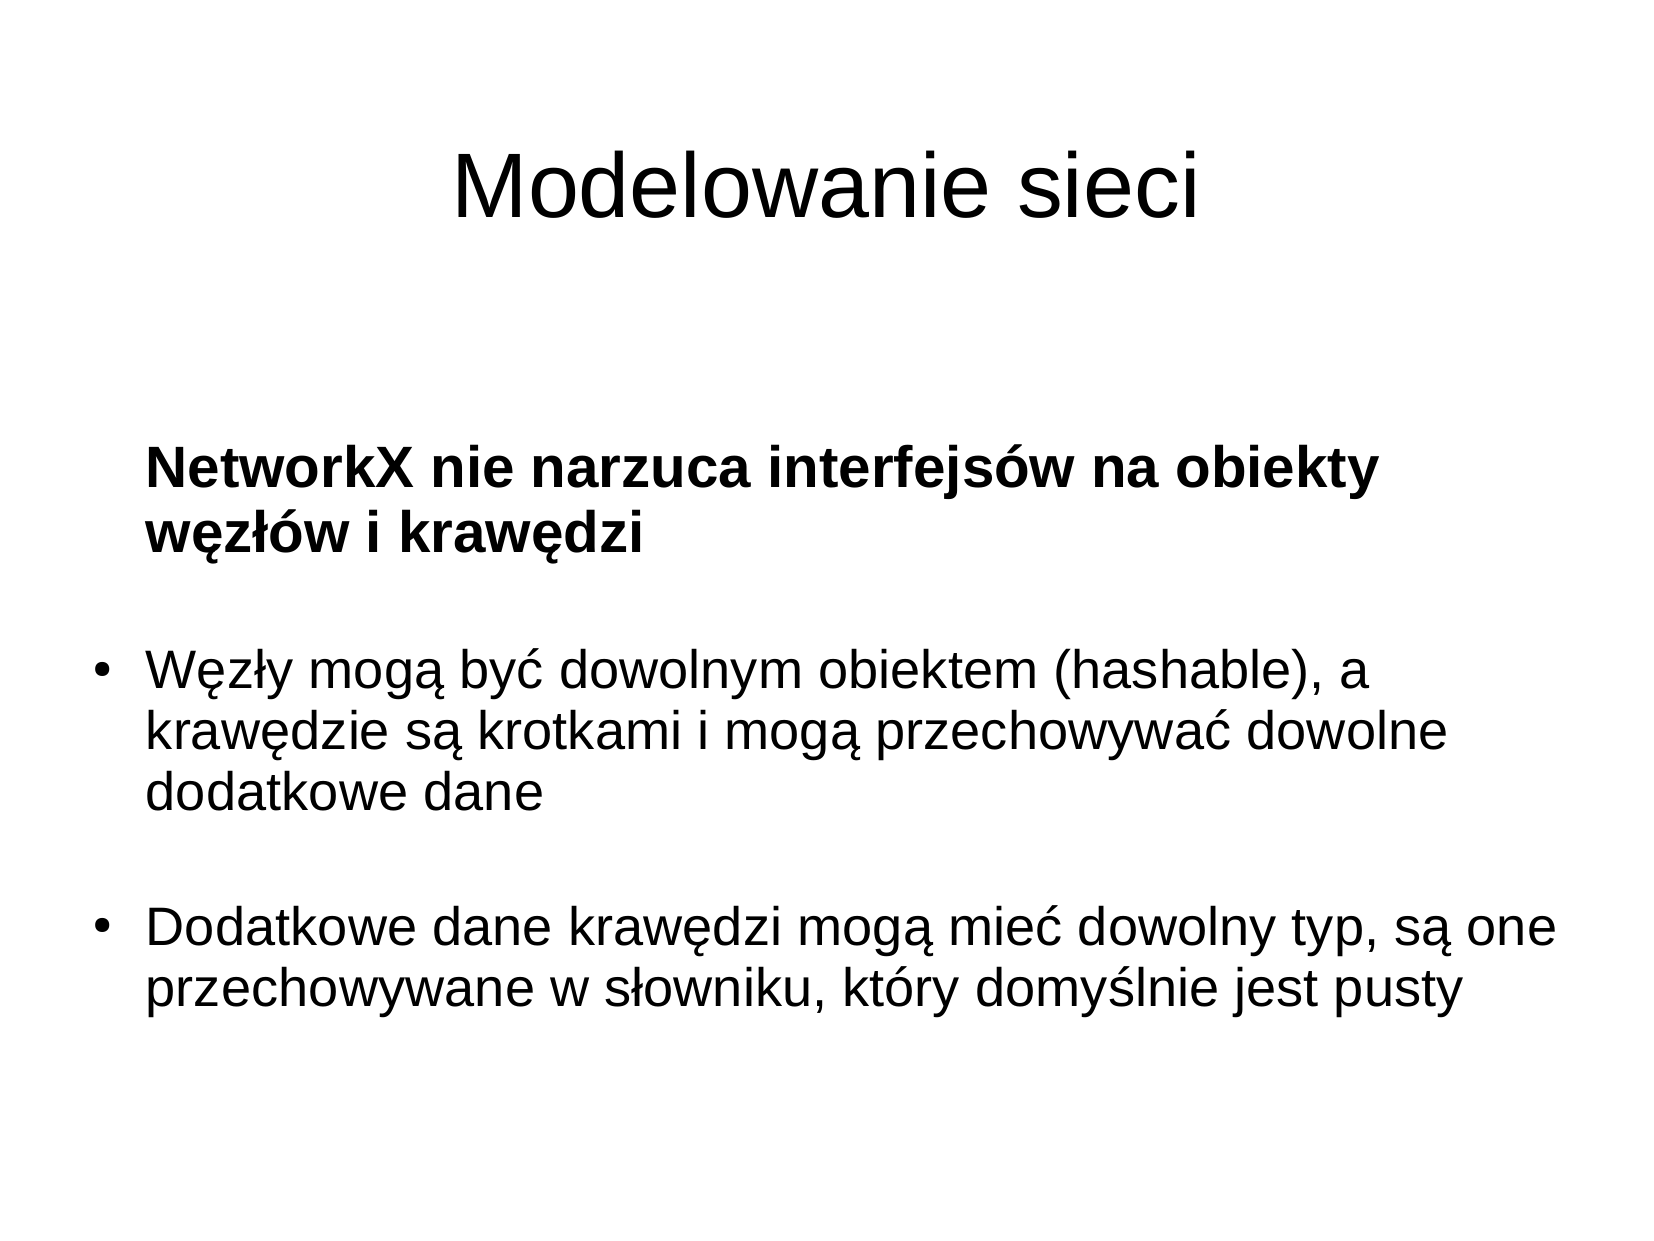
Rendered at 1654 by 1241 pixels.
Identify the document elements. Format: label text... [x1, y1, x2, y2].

list NetworkX nie narzuca interfejsów na obiekty węzłów i krawędzi Węzły mogą być dowolnym obiektem (hashable), a krawędzie są krotkami i mogą przechowywać dowolne dodatkowe dane Dodatkowe dane krawędzi mogą mieć dowolny typ, są one przechowywane w słowniku, który domyślnie jest pusty [75, 435, 1564, 1156]
title Modelowanie sieci [82, 105, 1571, 266]
